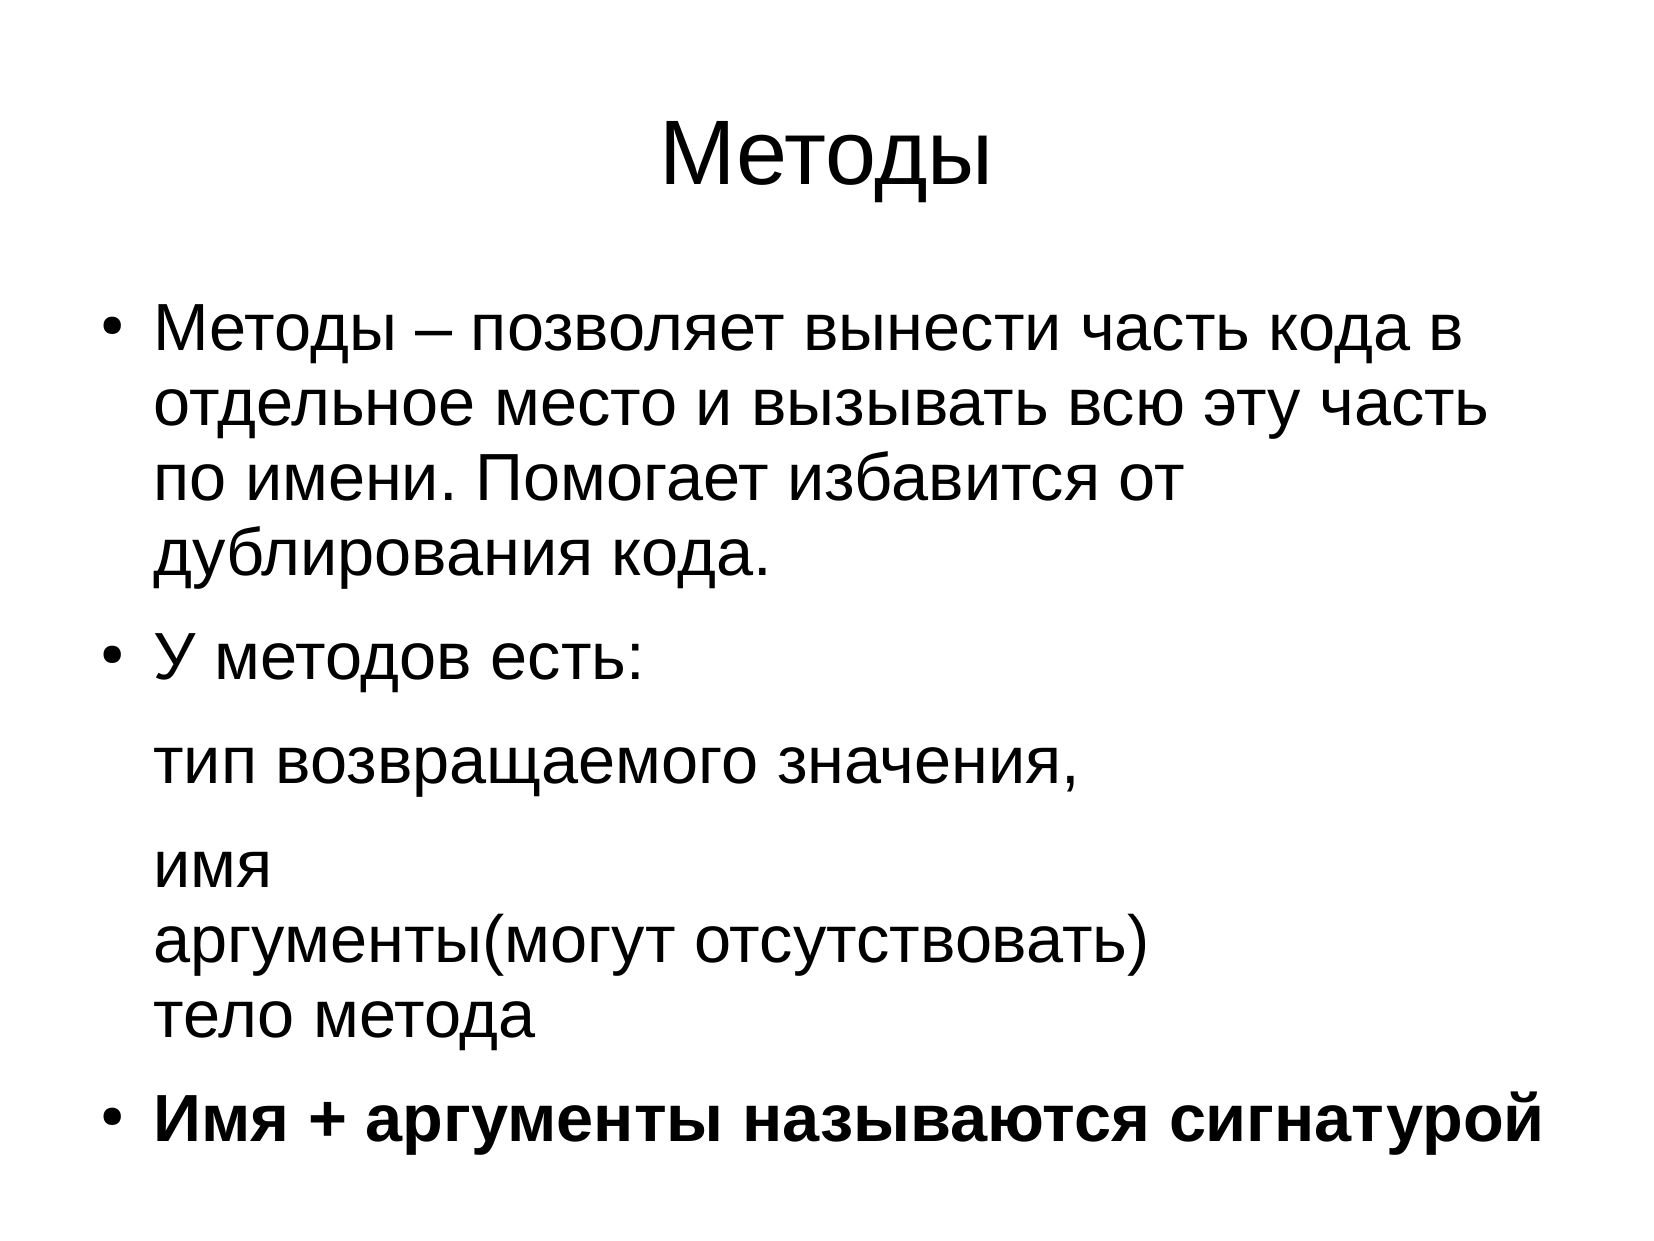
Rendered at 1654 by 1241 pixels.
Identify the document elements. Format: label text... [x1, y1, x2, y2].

title Методы [82, 49, 1571, 257]
list Методы – позволяет вынести часть кода в отдельное место и вызывать всю эту часть по имени. Помогает избавится от дублирования кода. У методов есть: тип возвращаемого значения, имя аргументы(могут отсутствовать) тело метода Имя + аргументы называются сигнатурой [82, 290, 1571, 1157]
